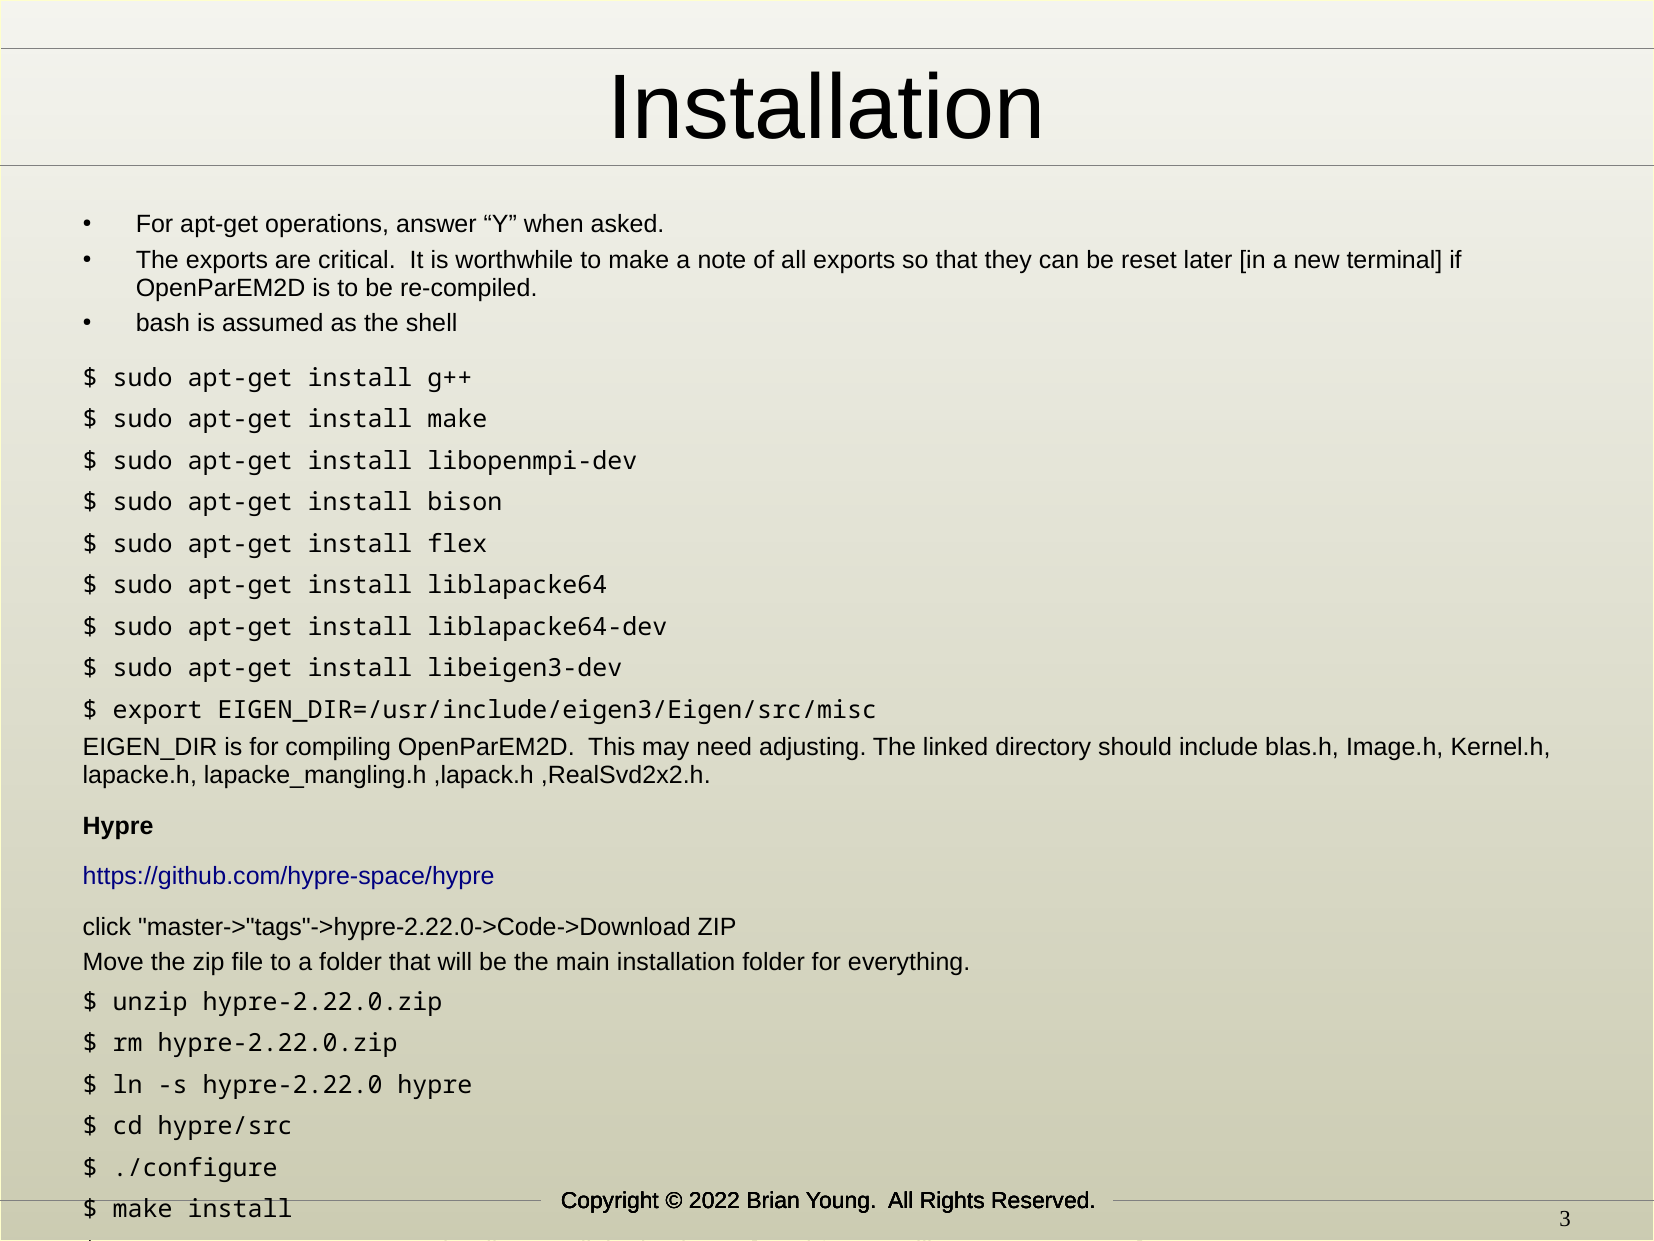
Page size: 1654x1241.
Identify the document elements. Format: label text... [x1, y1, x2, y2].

list For apt-get operations, answer “Y” when asked. The exports are critical. It is worthwhile to make a note of all exports so that they can be reset later [in a new terminal] if OpenParEM2D is to be re-compiled. bash is assumed as the shell $ sudo apt-get install g++ $ sudo apt-get install make $ sudo apt-get install libopenmpi-dev $ sudo apt-get install bison $ sudo apt-get install flex $ sudo apt-get install liblapacke64 $ sudo apt-get install liblapacke64-dev $ sudo apt-get install libeigen3-dev $ export EIGEN_DIR=/usr/include/eigen3/Eigen/src/misc EIGEN_DIR is for compiling OpenParEM2D. This may need adjusting. The linked directory should include blas.h, Image.h, Kernel.h, lapacke.h, lapacke_mangling.h ,lapack.h ,RealSvd2x2.h. Hypre https://github.com/hypre-space/hypre click "master->"tags"->hypre-2.22.0->Code->Download ZIP Move the zip file to a folder that will be the main installation folder for everything. $ unzip hypre-2.22.0.zip $ rm hypre-2.22.0.zip $ ln -s hypre-2.22.0 hypre $ cd hypre/src $ ./configure $ make install $ export HYPRE_DIR=set to the directory linked to hypre [used for compiling OpenParEM2D] [82, 210, 1571, 1188]
title Installation [82, 49, 1571, 166]
